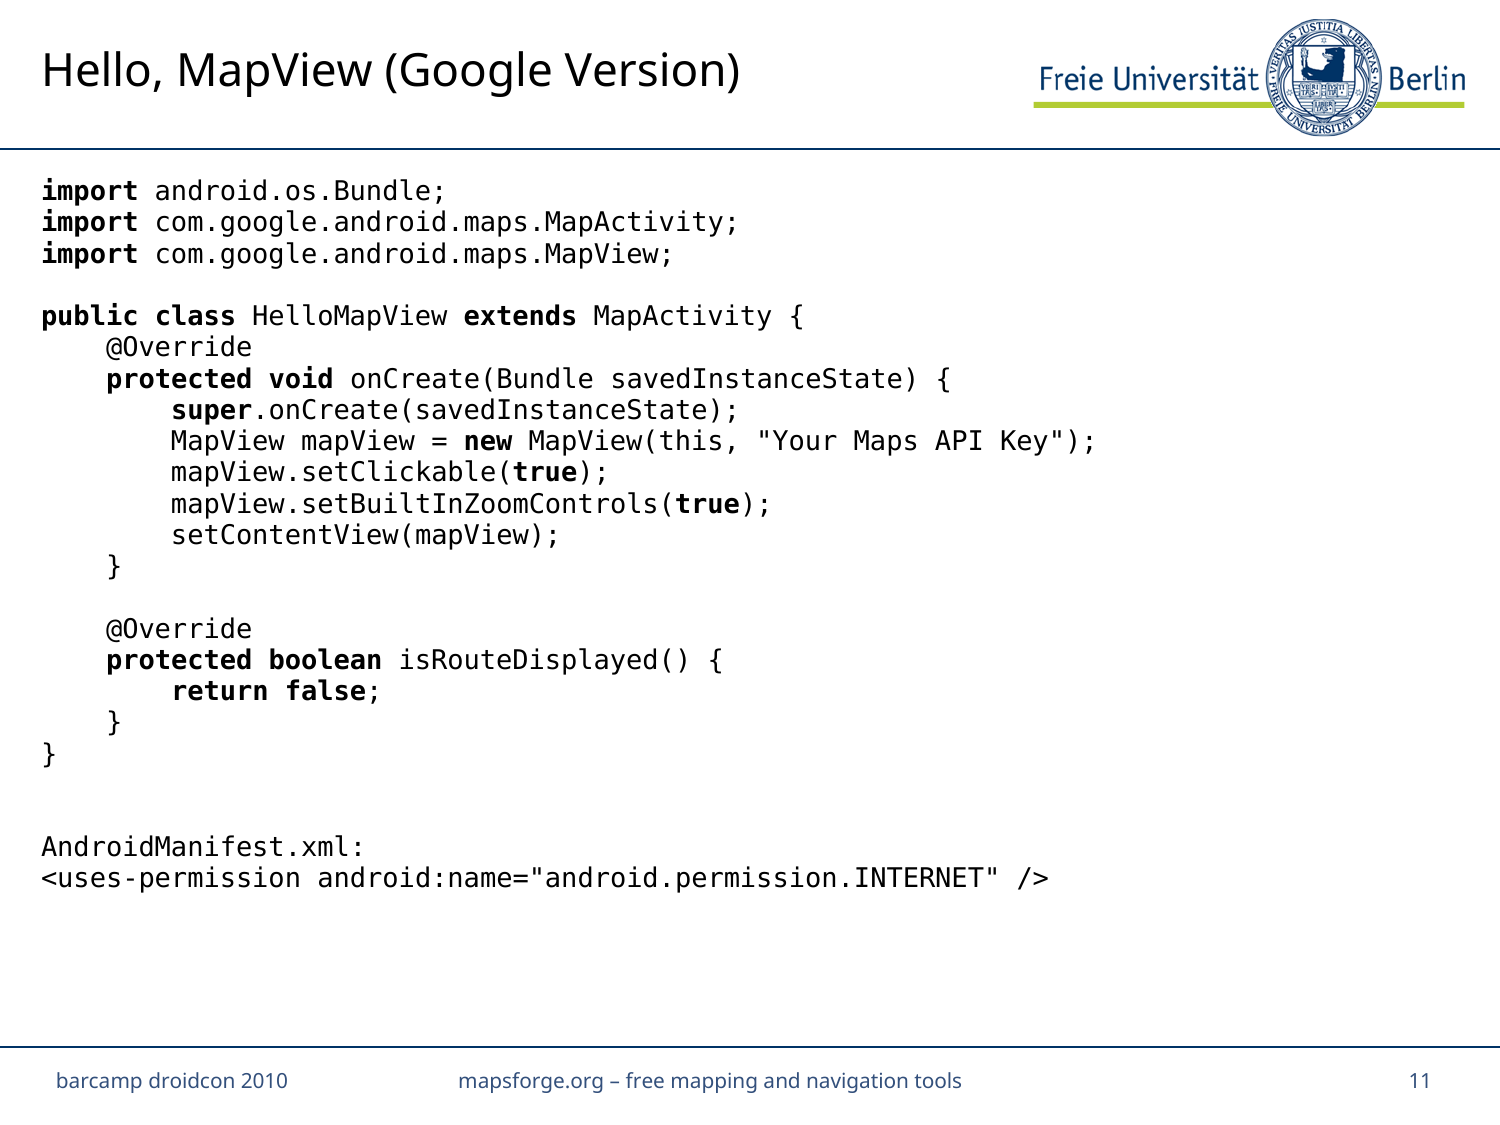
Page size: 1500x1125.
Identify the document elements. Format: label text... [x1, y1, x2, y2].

list import android.os.Bundle; import com.google.android.maps.MapActivity; import com.google.android.maps.MapView; public class HelloMapView extends MapActivity { @Override protected void onCreate(Bundle savedInstanceState) { super.onCreate(savedInstanceState); MapView mapView = new MapView(this, "Your Maps API Key"); mapView.setClickable(true); mapView.setBuiltInZoomControls(true); setContentView(mapView); } @Override protected boolean isRouteDisplayed() { return false; } } AndroidManifest.xml: <uses-permission android:name="android.permission.INTERNET" /> [41, 175, 1447, 919]
picture [1033, 19, 1470, 137]
title Hello, MapView (Google Version) [41, 0, 1016, 138]
